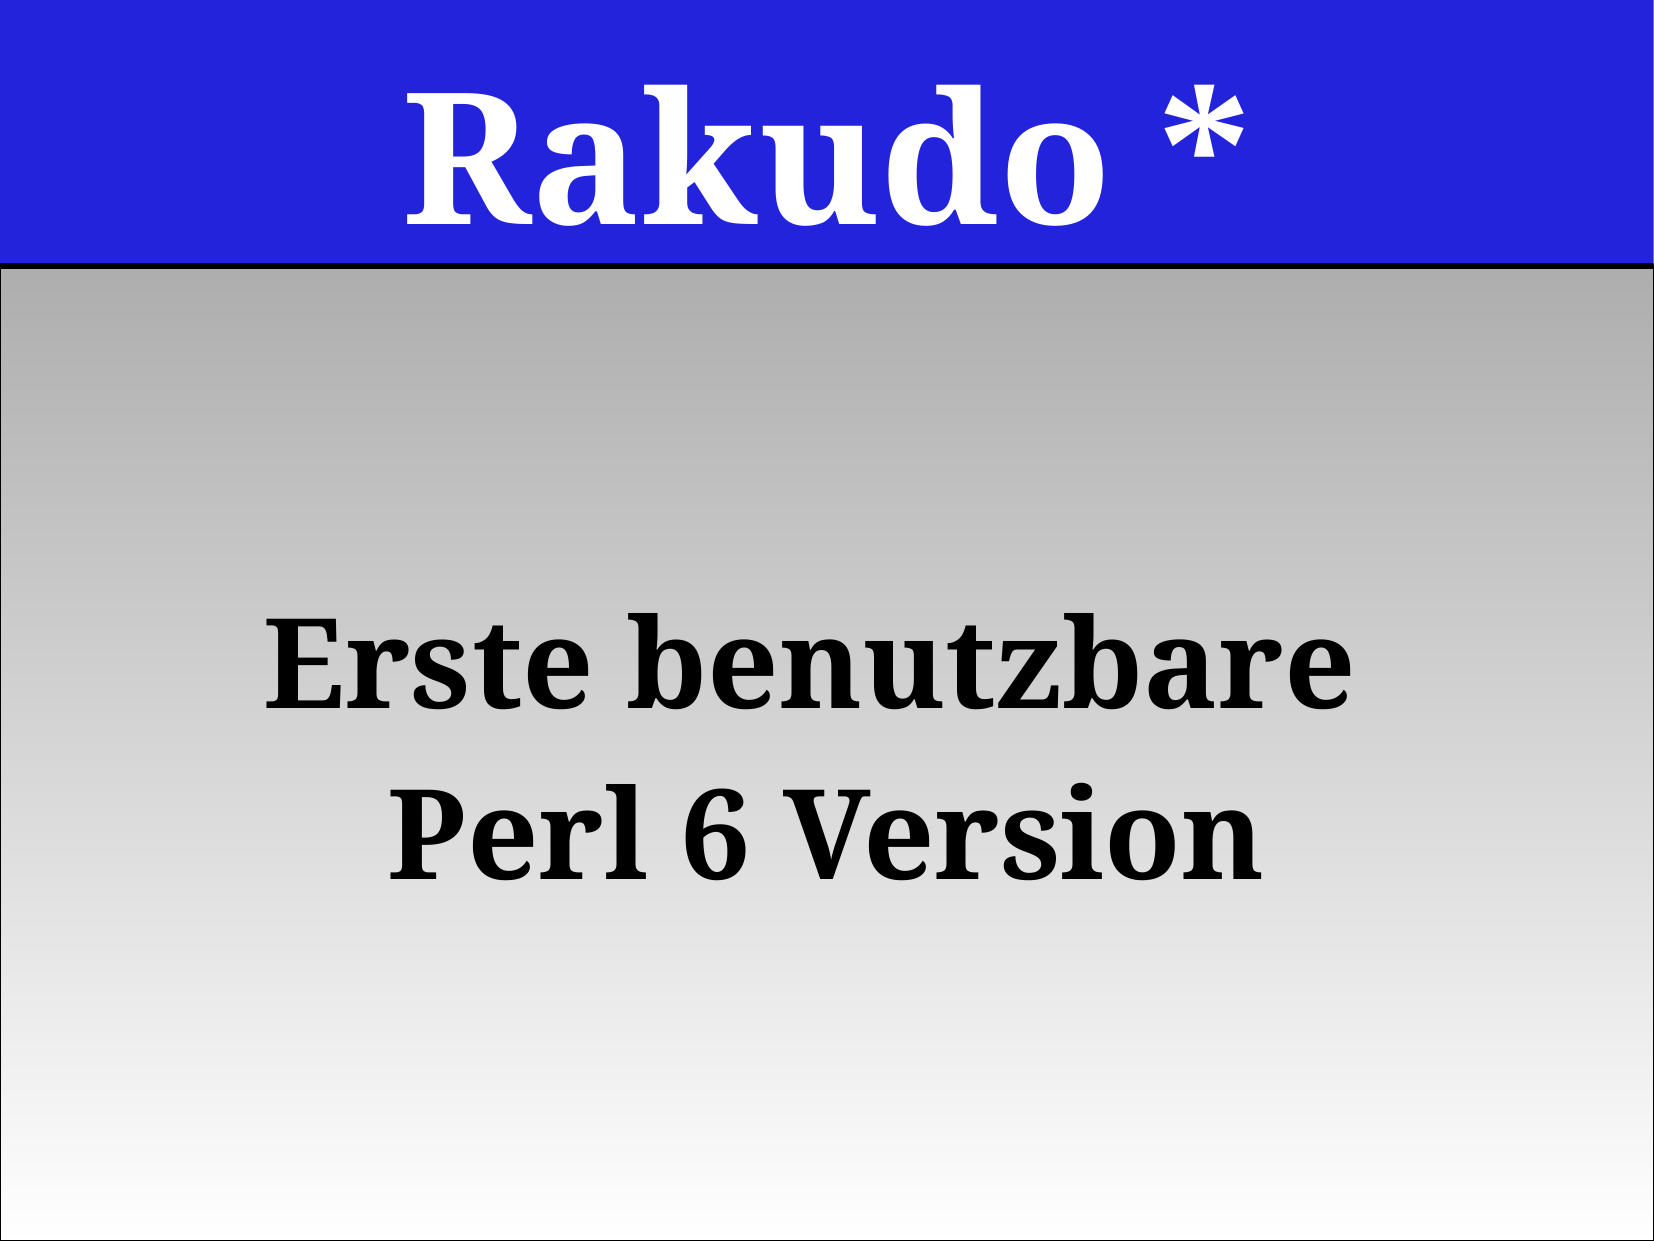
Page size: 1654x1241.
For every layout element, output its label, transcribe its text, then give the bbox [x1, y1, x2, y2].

subtitle Erste benutzbare Perl 6 Version [82, 324, 1571, 1167]
title Rakudo * [82, 49, 1571, 257]
